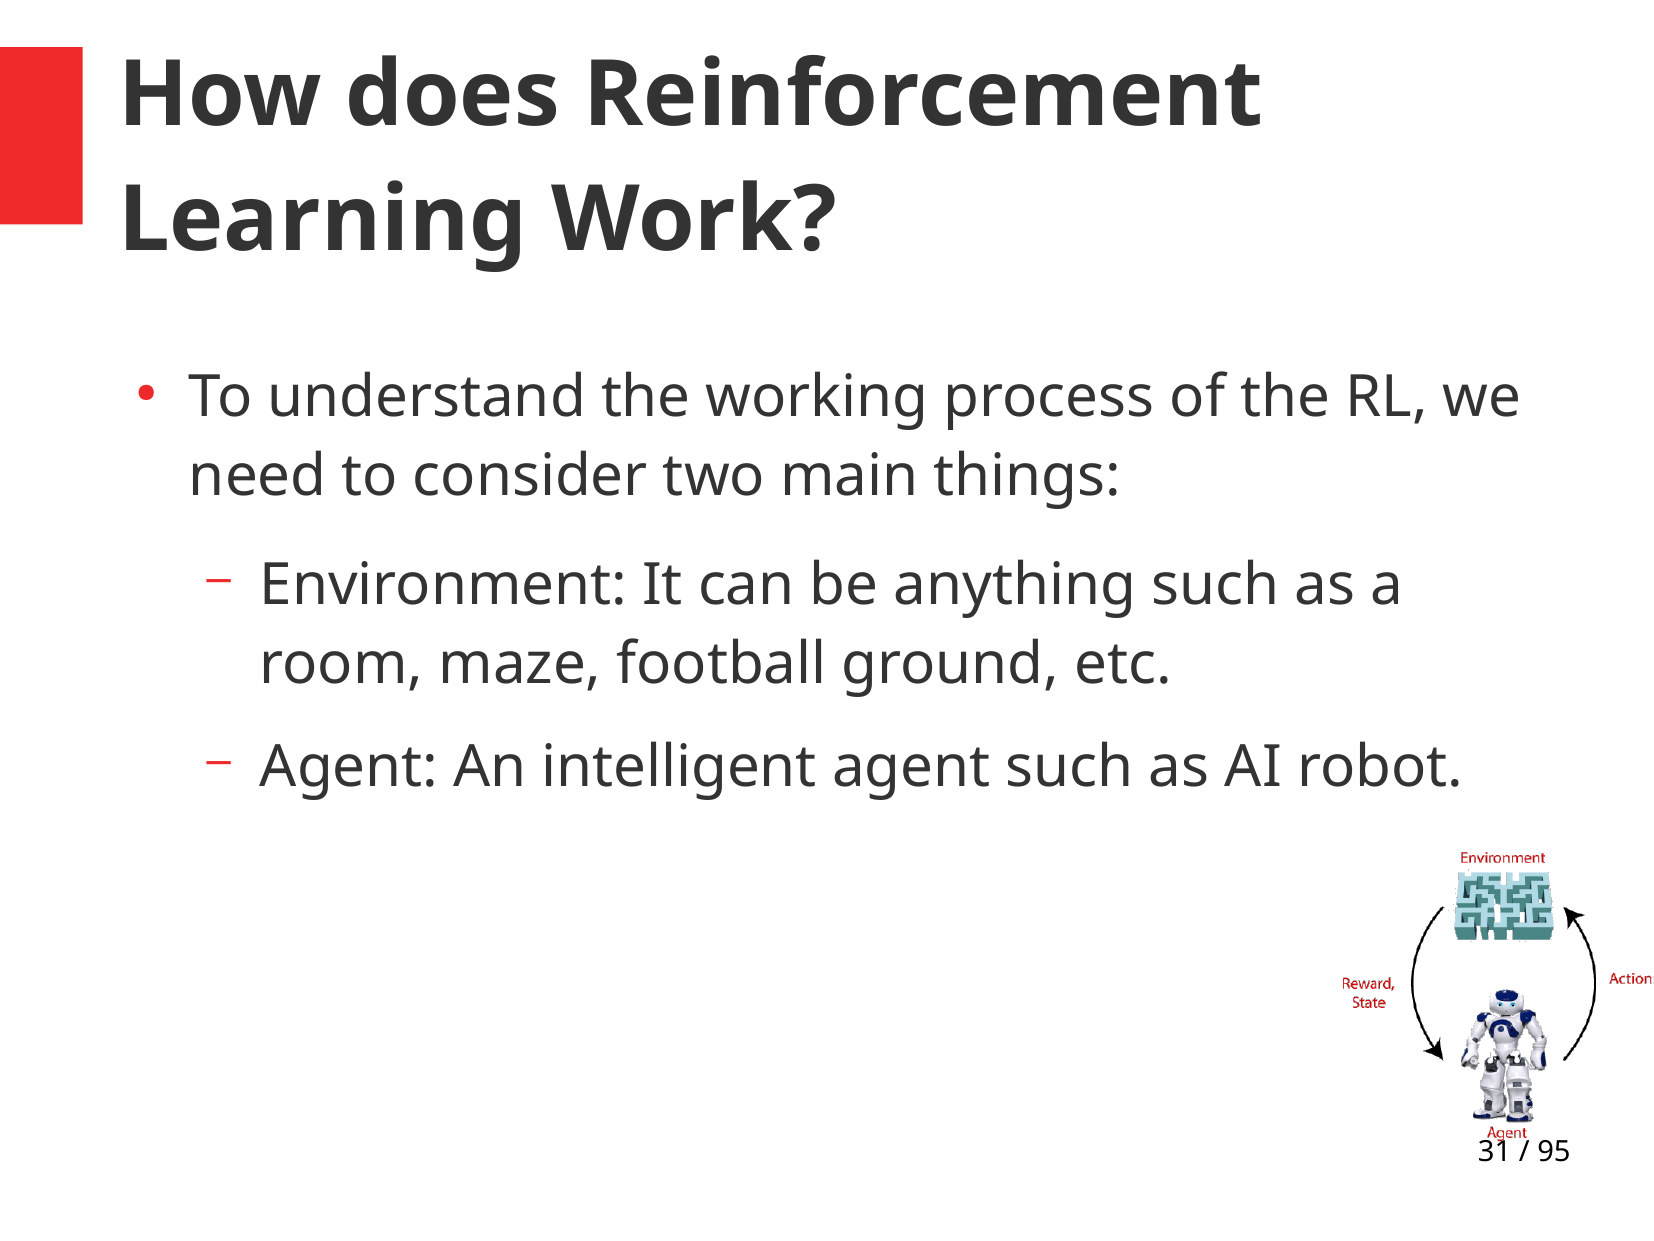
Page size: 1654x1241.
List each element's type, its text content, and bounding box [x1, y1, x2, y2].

picture [1334, 847, 1654, 1146]
title How does Reinforcement Learning Work? [118, 28, 1571, 278]
list To understand the working process of the RL, we need to consider two main things: Environment: It can be anything such as a room, maze, football ground, etc. Agent: An intelligent agent such as AI robot. [118, 354, 1536, 1074]
